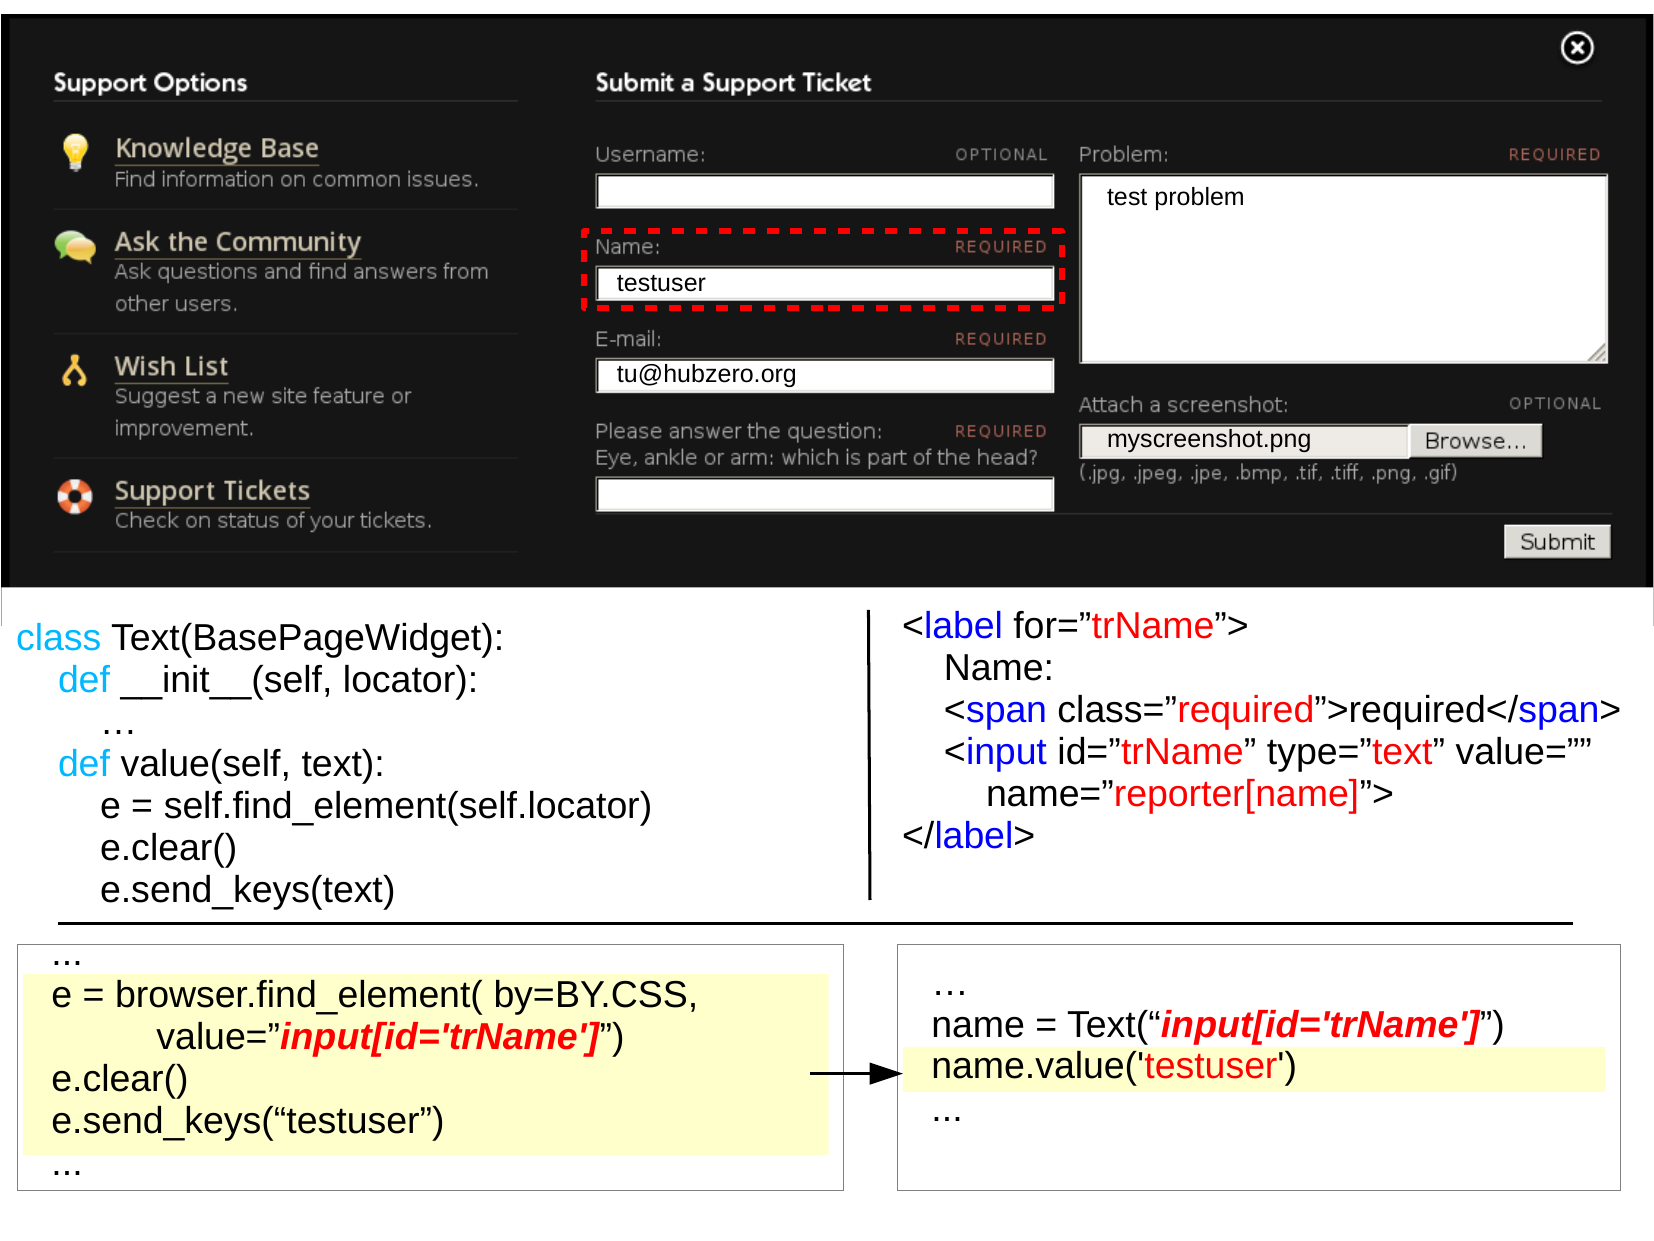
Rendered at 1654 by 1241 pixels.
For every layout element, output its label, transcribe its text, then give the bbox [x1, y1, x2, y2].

text_box [1, 587, 1654, 1212]
text_box class Text(BasePageWidget): def __init__(self, locator): … def value(self, text): e = self.find_element(self.locator) e.clear() e.send_keys(text) [1, 609, 668, 918]
text_box testuser [602, 260, 722, 304]
text_box tu@hubzero.org [602, 352, 812, 395]
text_box … name = Text(“input[id='trName']”) name.value('testuser') ... [916, 953, 1576, 1137]
text_box myscreenshot.png [1092, 417, 1327, 460]
text_box test problem [1092, 175, 1261, 218]
text_box <label for=”trName”> Name: <span class=”required”>required</span> <input id=”trName” type=”text” value=”” name=”reporter[name]”> </label> [887, 597, 1637, 865]
picture [1, 14, 1654, 587]
text_box ... e = browser.find_element( by=BY.CSS, value=”input[id='trName']”) e.clear() e.send_keys(“testuser”) ... [36, 924, 844, 1191]
